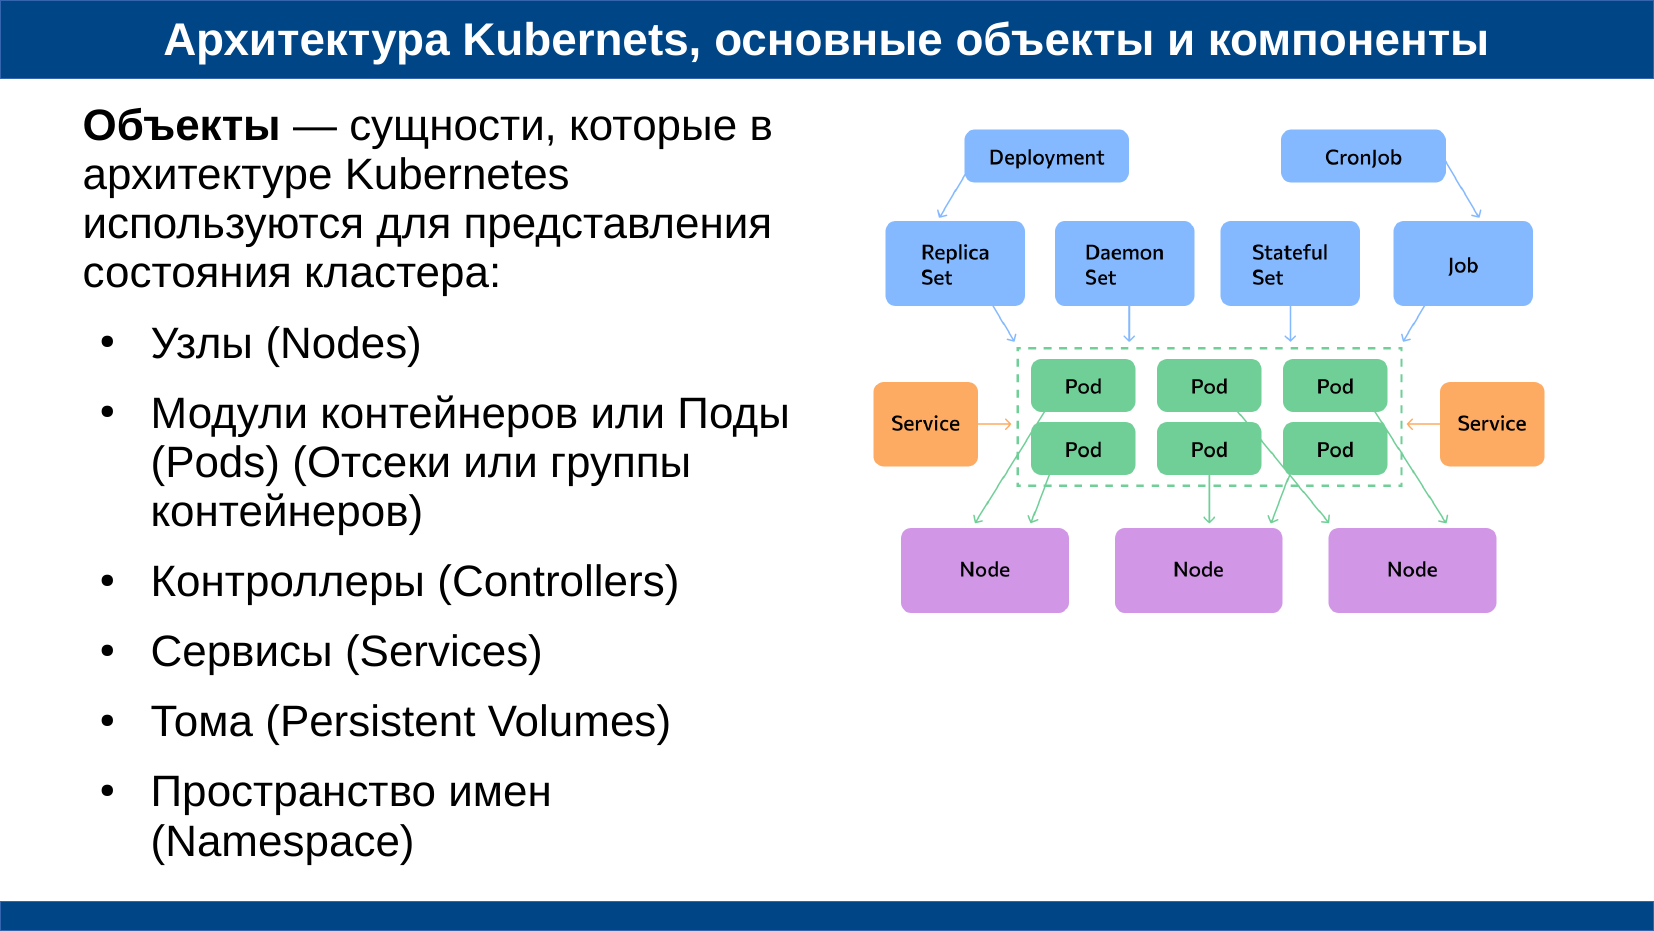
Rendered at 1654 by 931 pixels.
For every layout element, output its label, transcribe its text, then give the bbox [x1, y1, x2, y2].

list Объекты — сущности, которые в архитектуре Kubernetes используются для представления состояния кластера: Узлы (Nodes) Модули контейнеров или Поды (Pods) (Отсеки или группы контейнеров) Контроллеры (Controllers) Сервисы (Services) Тома (Persistent Volumes) Пространство имен (Namespace) [82, 101, 809, 871]
picture [845, 101, 1572, 641]
title Архитектура Kubernets, основные объекты и компоненты [0, 0, 1654, 79]
